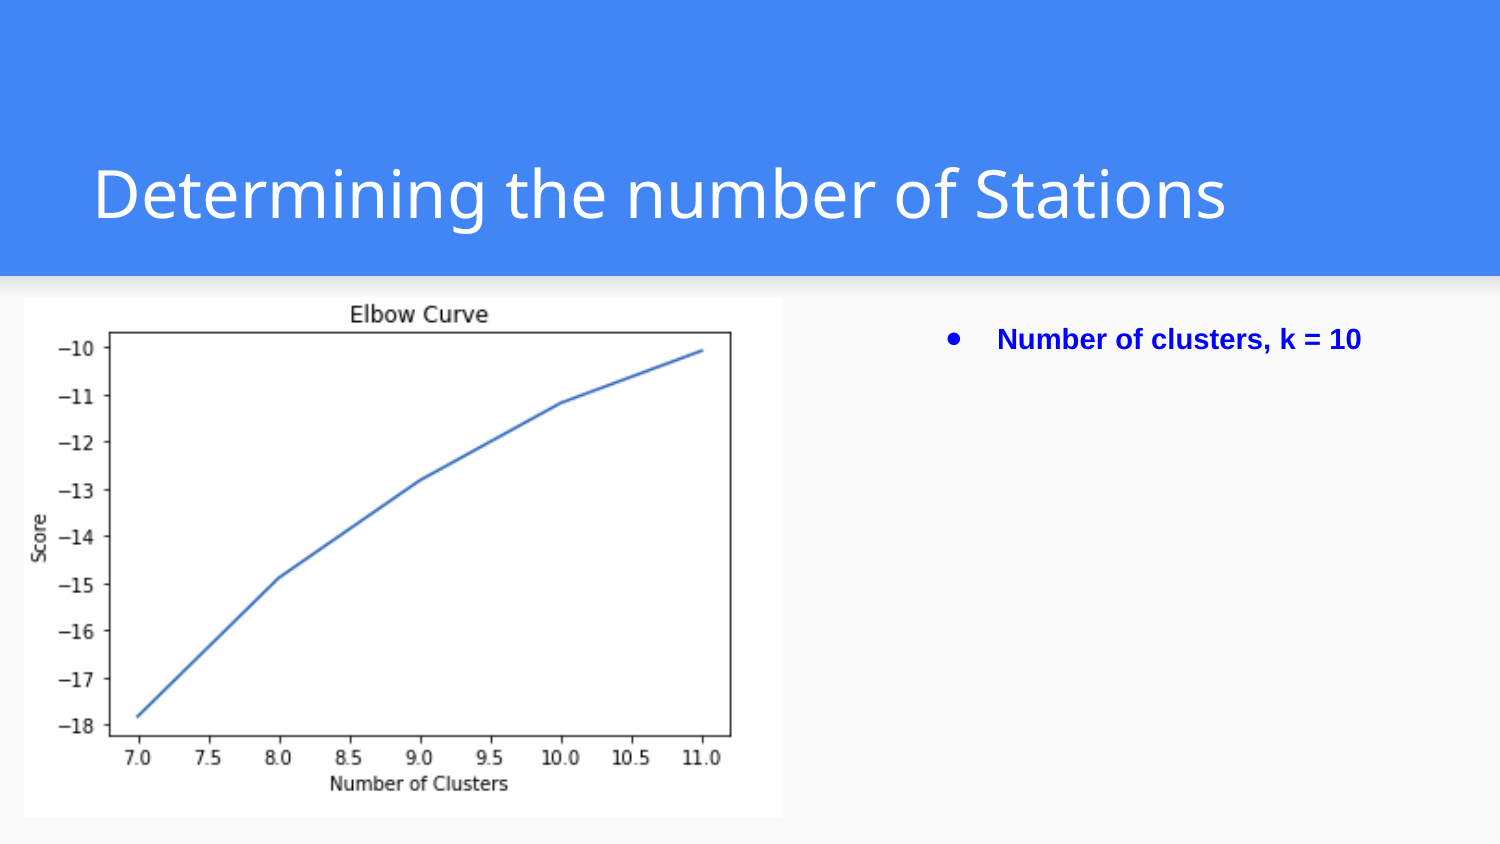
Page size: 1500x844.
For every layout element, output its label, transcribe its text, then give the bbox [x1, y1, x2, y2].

title Determining the number of Stations [77, 121, 1427, 248]
text_box Number of clusters, k = 10 [907, 299, 1400, 792]
picture [24, 297, 782, 818]
